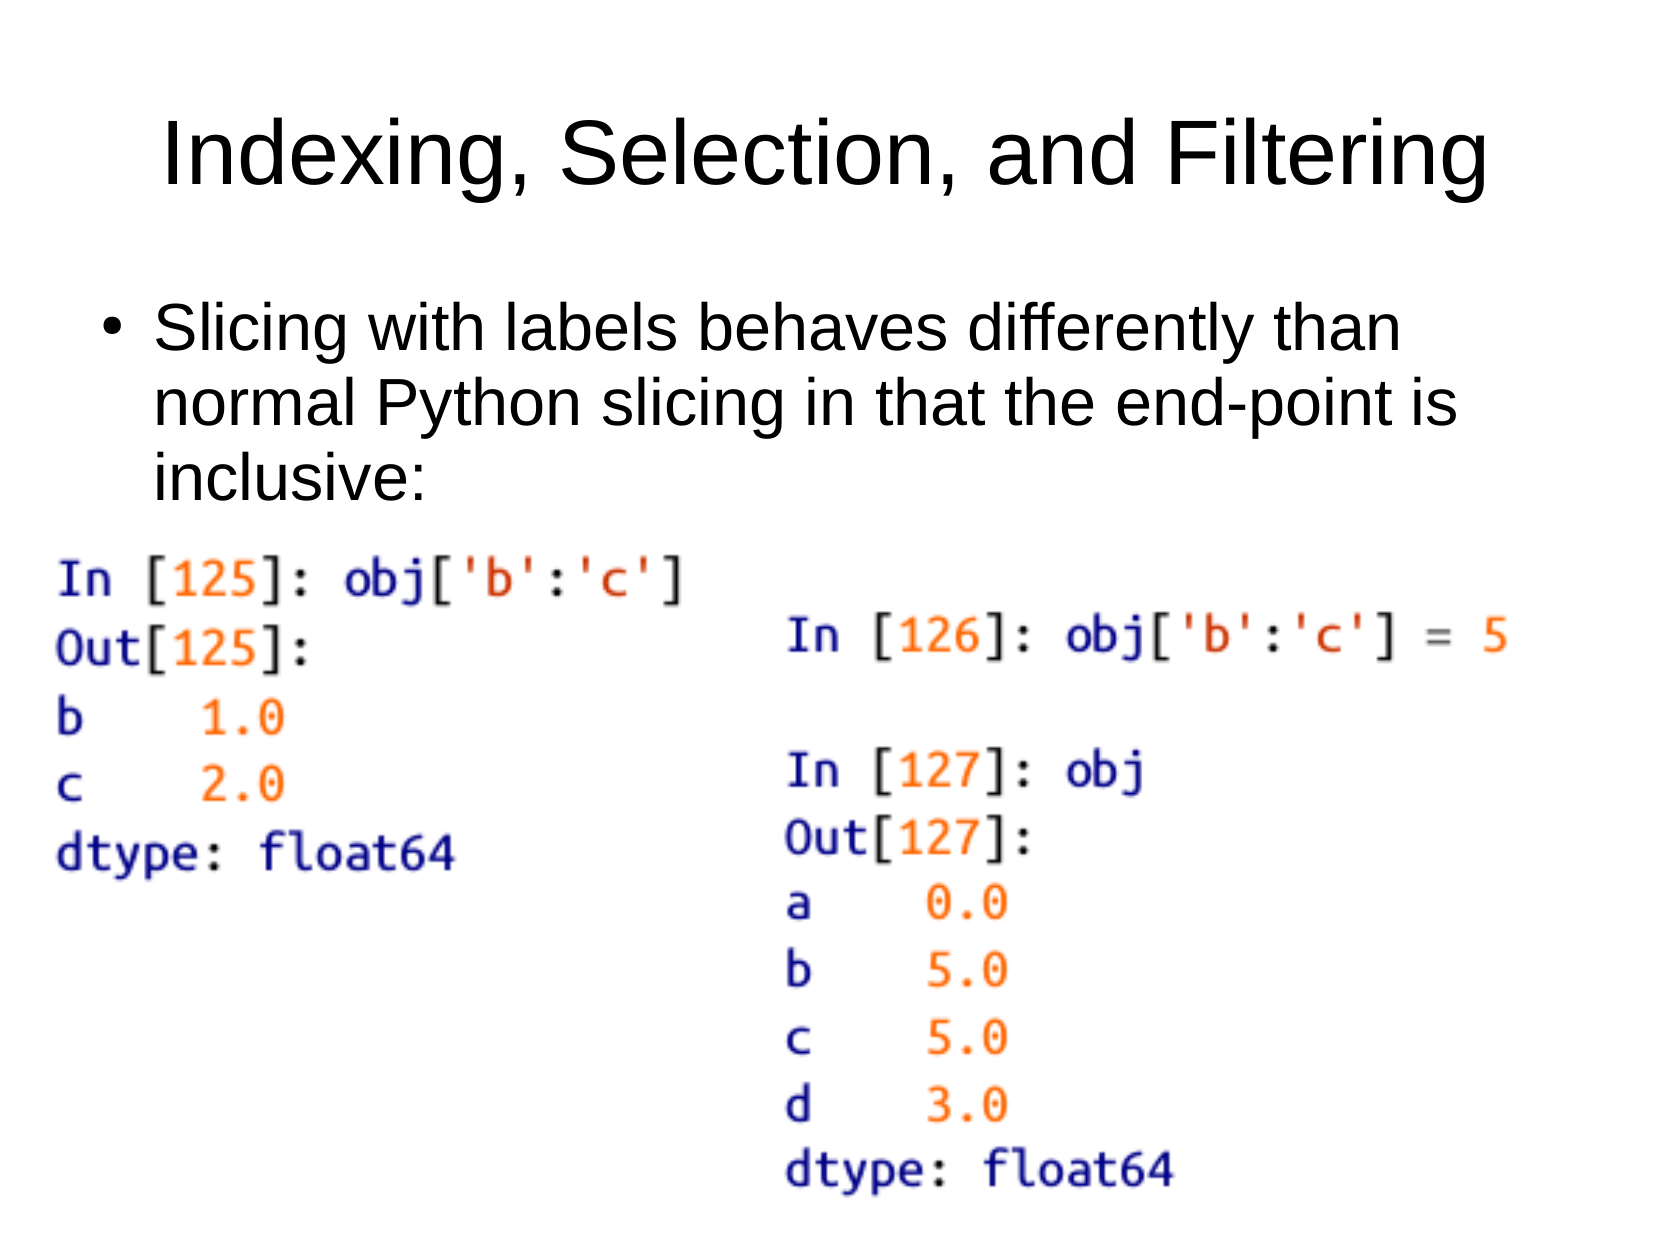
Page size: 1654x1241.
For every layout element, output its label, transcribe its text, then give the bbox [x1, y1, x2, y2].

list Slicing with labels behaves differently than normal Python slicing in that the end-point is inclusive: [82, 290, 1571, 1010]
picture [780, 599, 1524, 1218]
picture [45, 539, 705, 901]
title Indexing, Selection, and Filtering [82, 49, 1571, 257]
